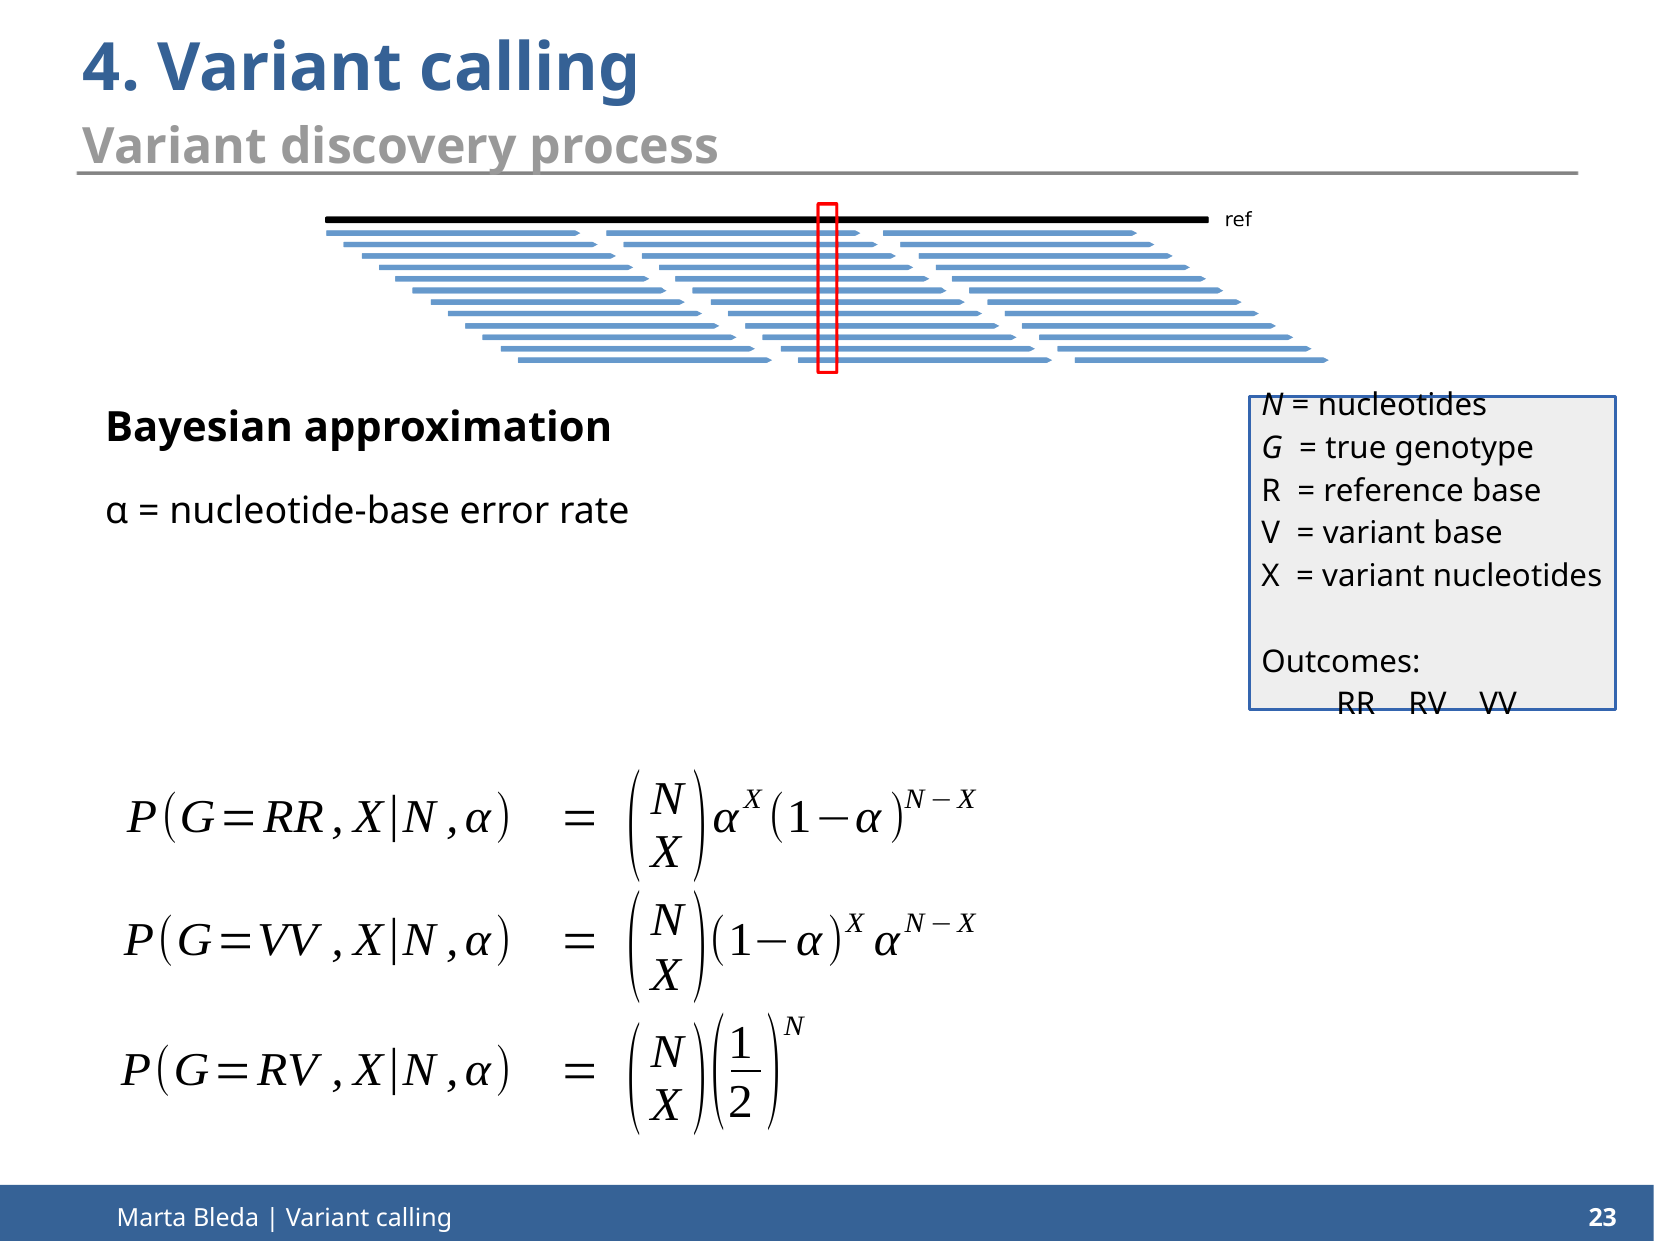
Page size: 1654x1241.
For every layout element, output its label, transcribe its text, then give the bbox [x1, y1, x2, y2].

picture [74, 170, 490, 175]
chart [105, 761, 989, 1137]
text_box N = nucleotides G = true genotype R = reference base V = variant base X = variant nucleotides Outcomes: RR RV VV [1249, 396, 1616, 710]
picture [540, 170, 1580, 175]
title 4. Variant calling Variant discovery process [82, 31, 1571, 166]
picture [325, 202, 1329, 374]
list Bayesian approximation α = nucleotide-base error rate [105, 396, 1572, 1139]
picture [497, 170, 533, 175]
